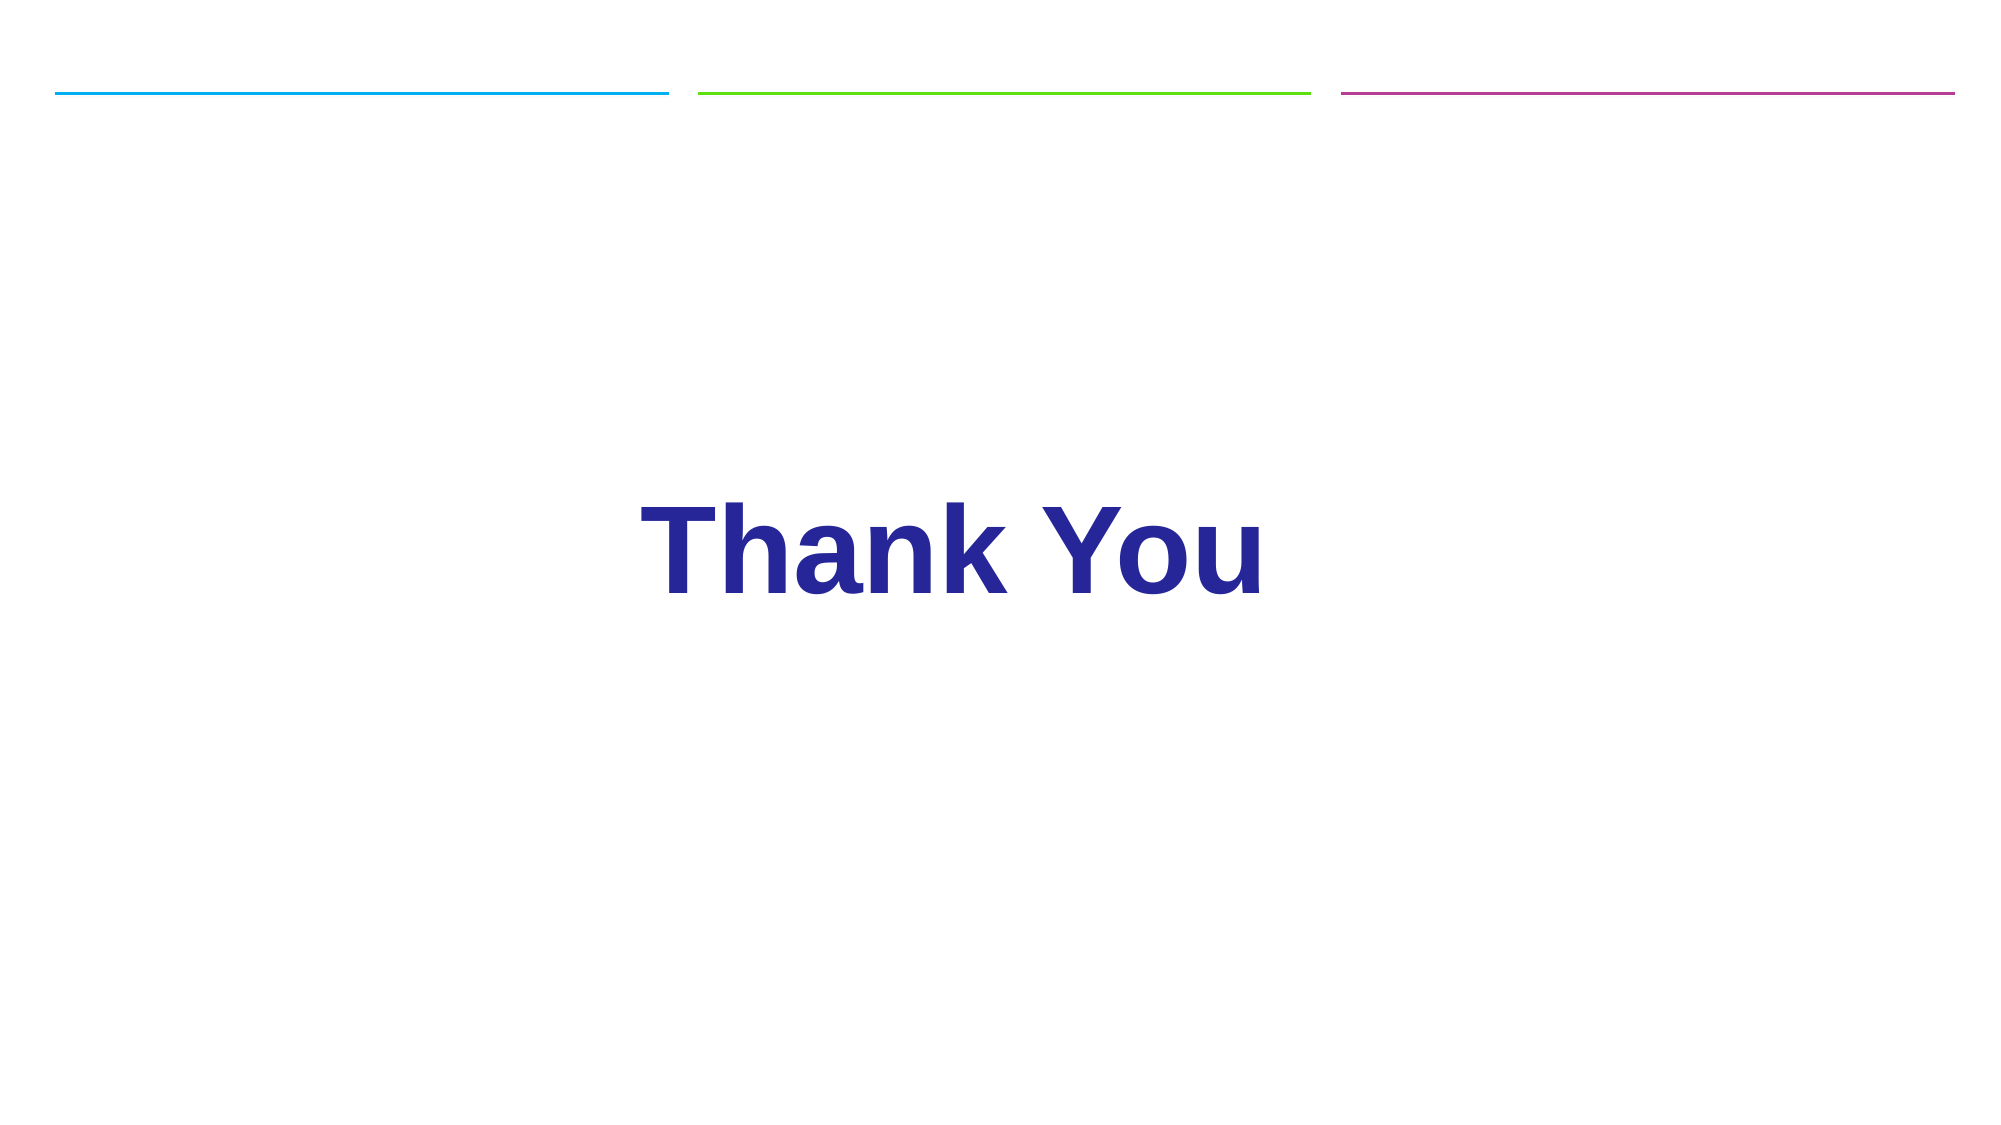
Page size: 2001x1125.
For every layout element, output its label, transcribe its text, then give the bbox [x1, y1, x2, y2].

text_box Thank You [625, 461, 1323, 626]
picture [696, 92, 1314, 100]
picture [1339, 92, 1957, 100]
picture [53, 92, 672, 100]
